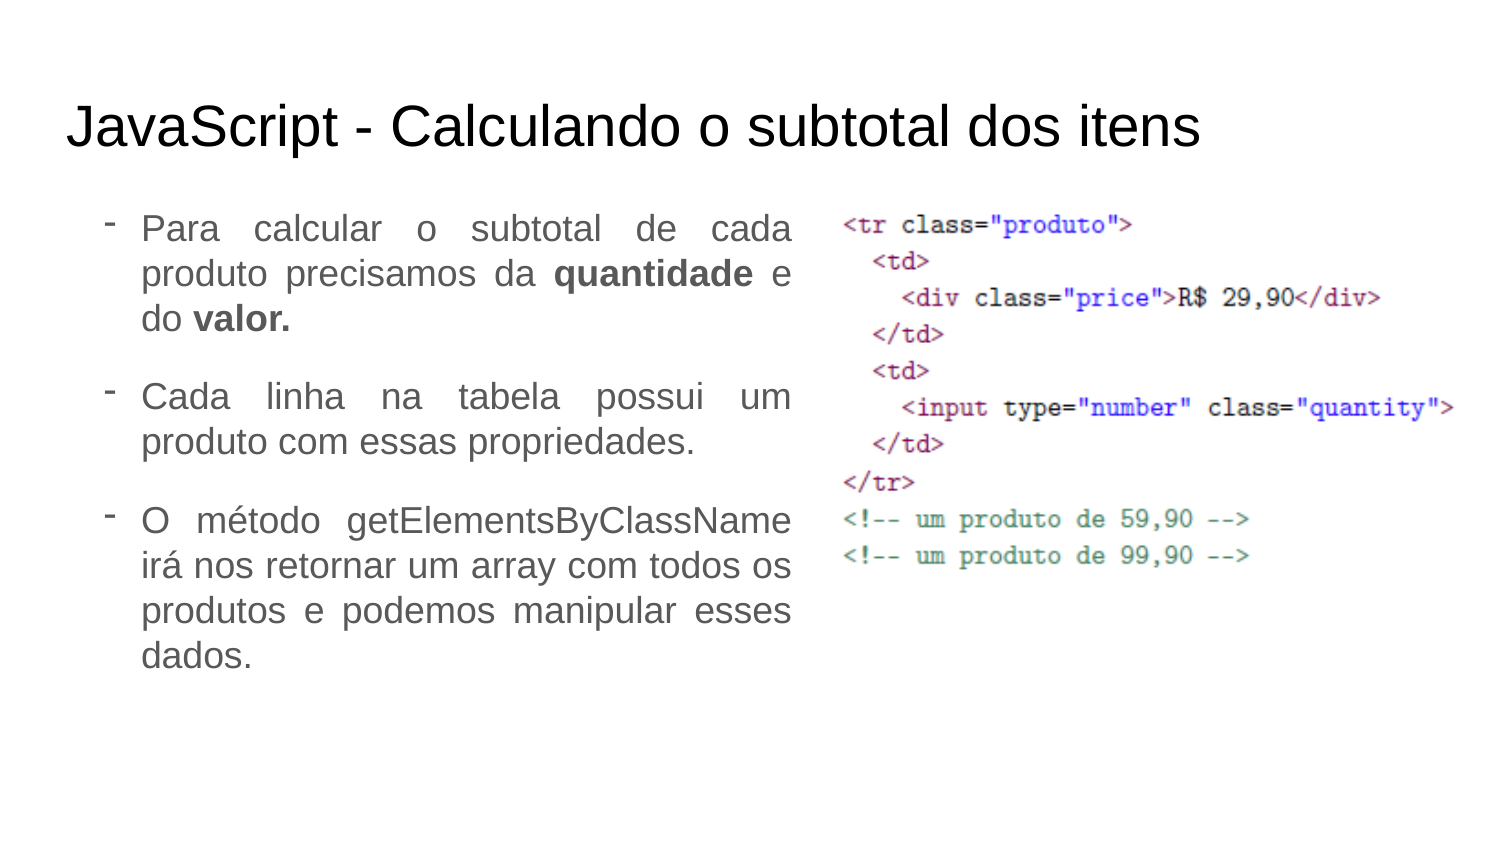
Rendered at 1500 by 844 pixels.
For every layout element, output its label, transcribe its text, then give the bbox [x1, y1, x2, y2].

list Para calcular o subtotal de cada produto precisamos da quantidade e do valor. Cada linha na tabela possui um produto com essas propriedades. O método getElementsByClassName irá nos retornar um array com todos os produtos e podemos manipular esses dados. [51, 189, 808, 750]
title JavaScript - Calculando o subtotal dos itens [51, 72, 1449, 167]
picture [832, 204, 1475, 577]
